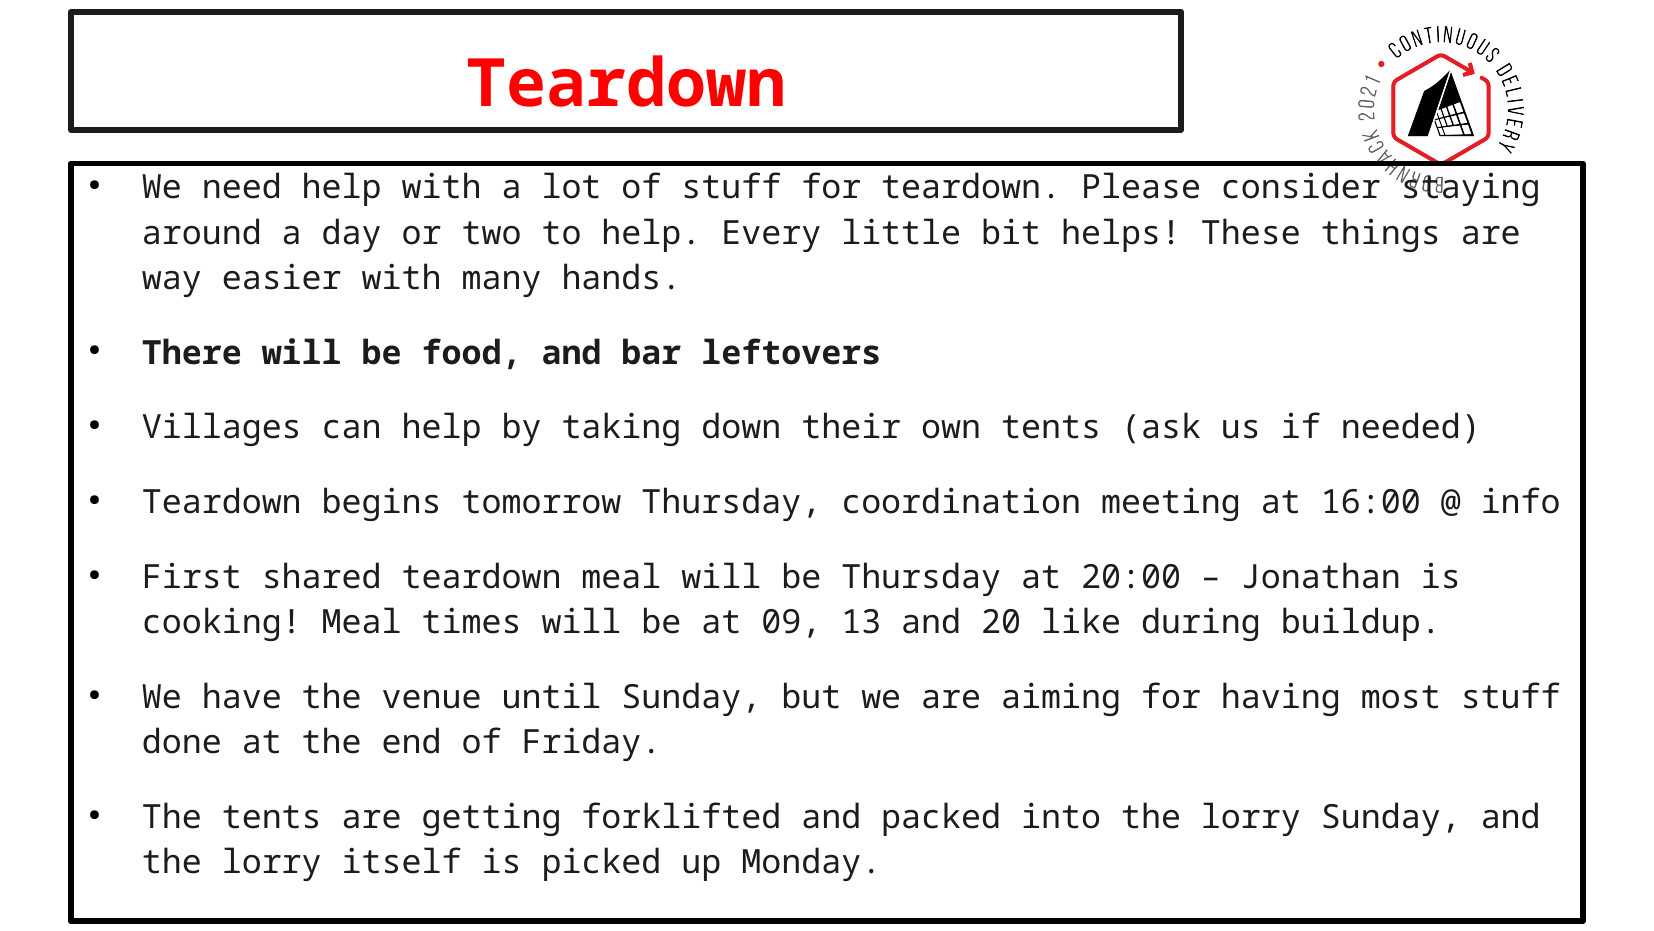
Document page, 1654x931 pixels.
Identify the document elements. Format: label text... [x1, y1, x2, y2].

subtitle We need help with a lot of stuff for teardown. Please consider staying around a day or two to help. Every little bit helps! These things are way easier with many hands. There will be food, and bar leftovers Villages can help by taking down their own tents (ask us if needed) Teardown begins tomorrow Thursday, coordination meeting at 16:00 @ info First shared teardown meal will be Thursday at 20:00 – Jonathan is cooking! Meal times will be at 09, 13 and 20 like during buildup. We have the venue until Sunday, but we are aiming for having most stuff done at the end of Friday. The tents are getting forklifted and packed into the lorry Sunday, and the lorry itself is picked up Monday. [70, 163, 1583, 922]
picture [1358, 26, 1524, 161]
title Teardown [70, 11, 1182, 130]
